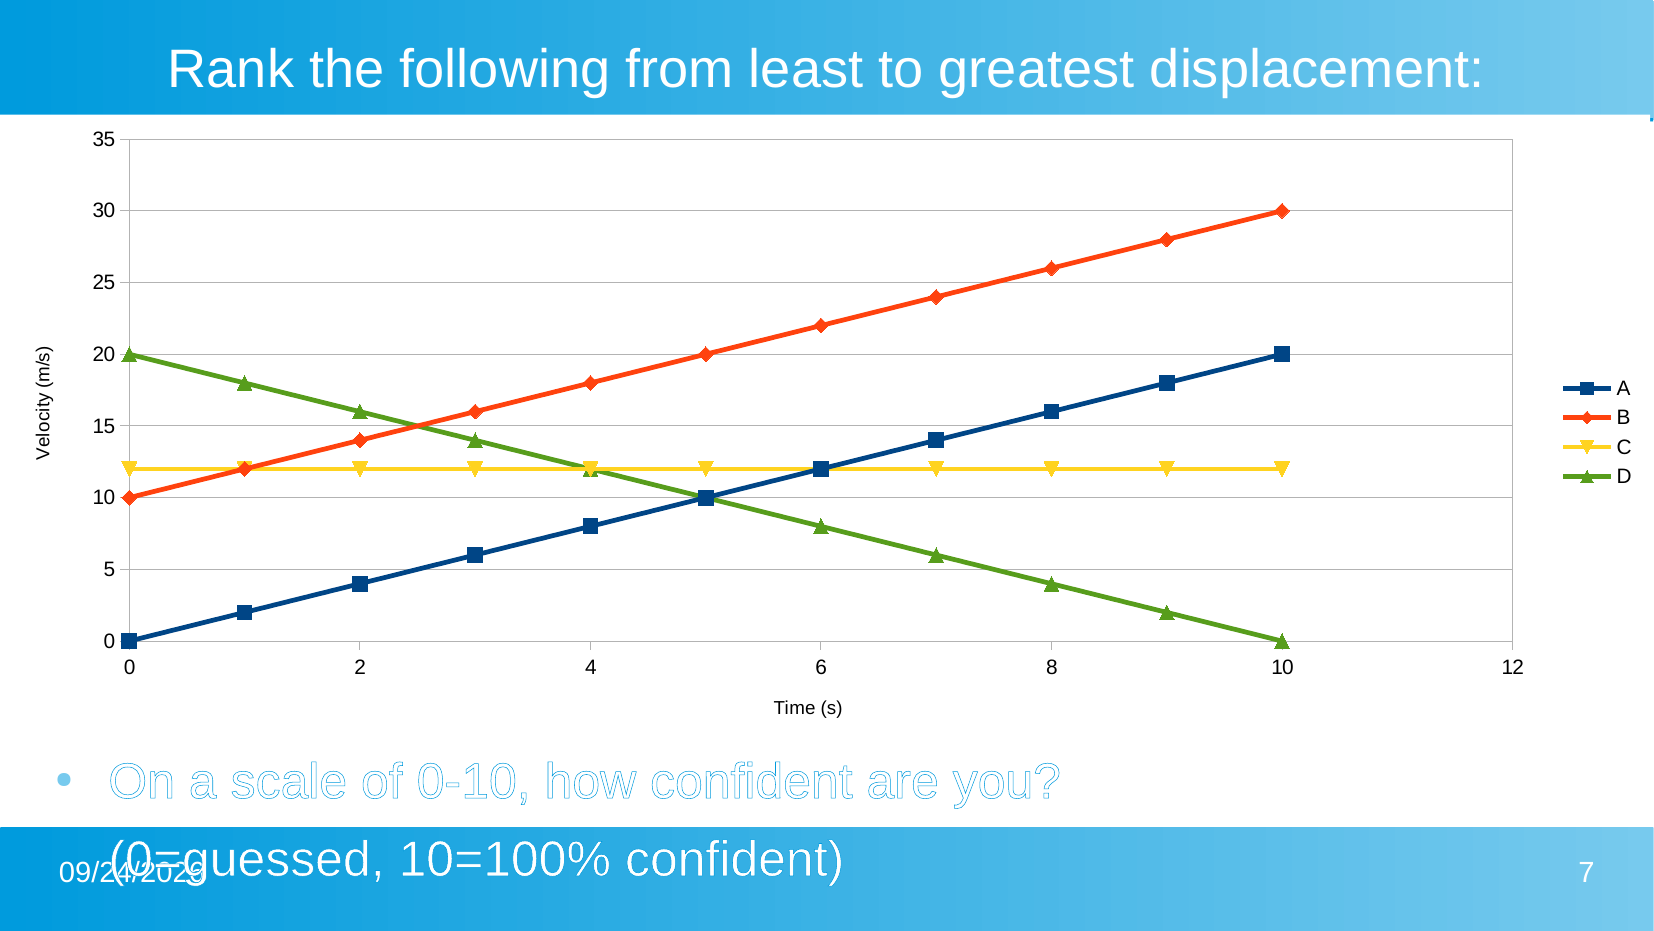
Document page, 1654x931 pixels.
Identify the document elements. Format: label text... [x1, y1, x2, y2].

list On a scale of 0-10, how confident are you? (0=guessed, 10=100% confident) [37, 751, 1573, 931]
chart [0, 114, 1651, 751]
title Rank the following from least to greatest displacement: [59, 8, 1595, 114]
